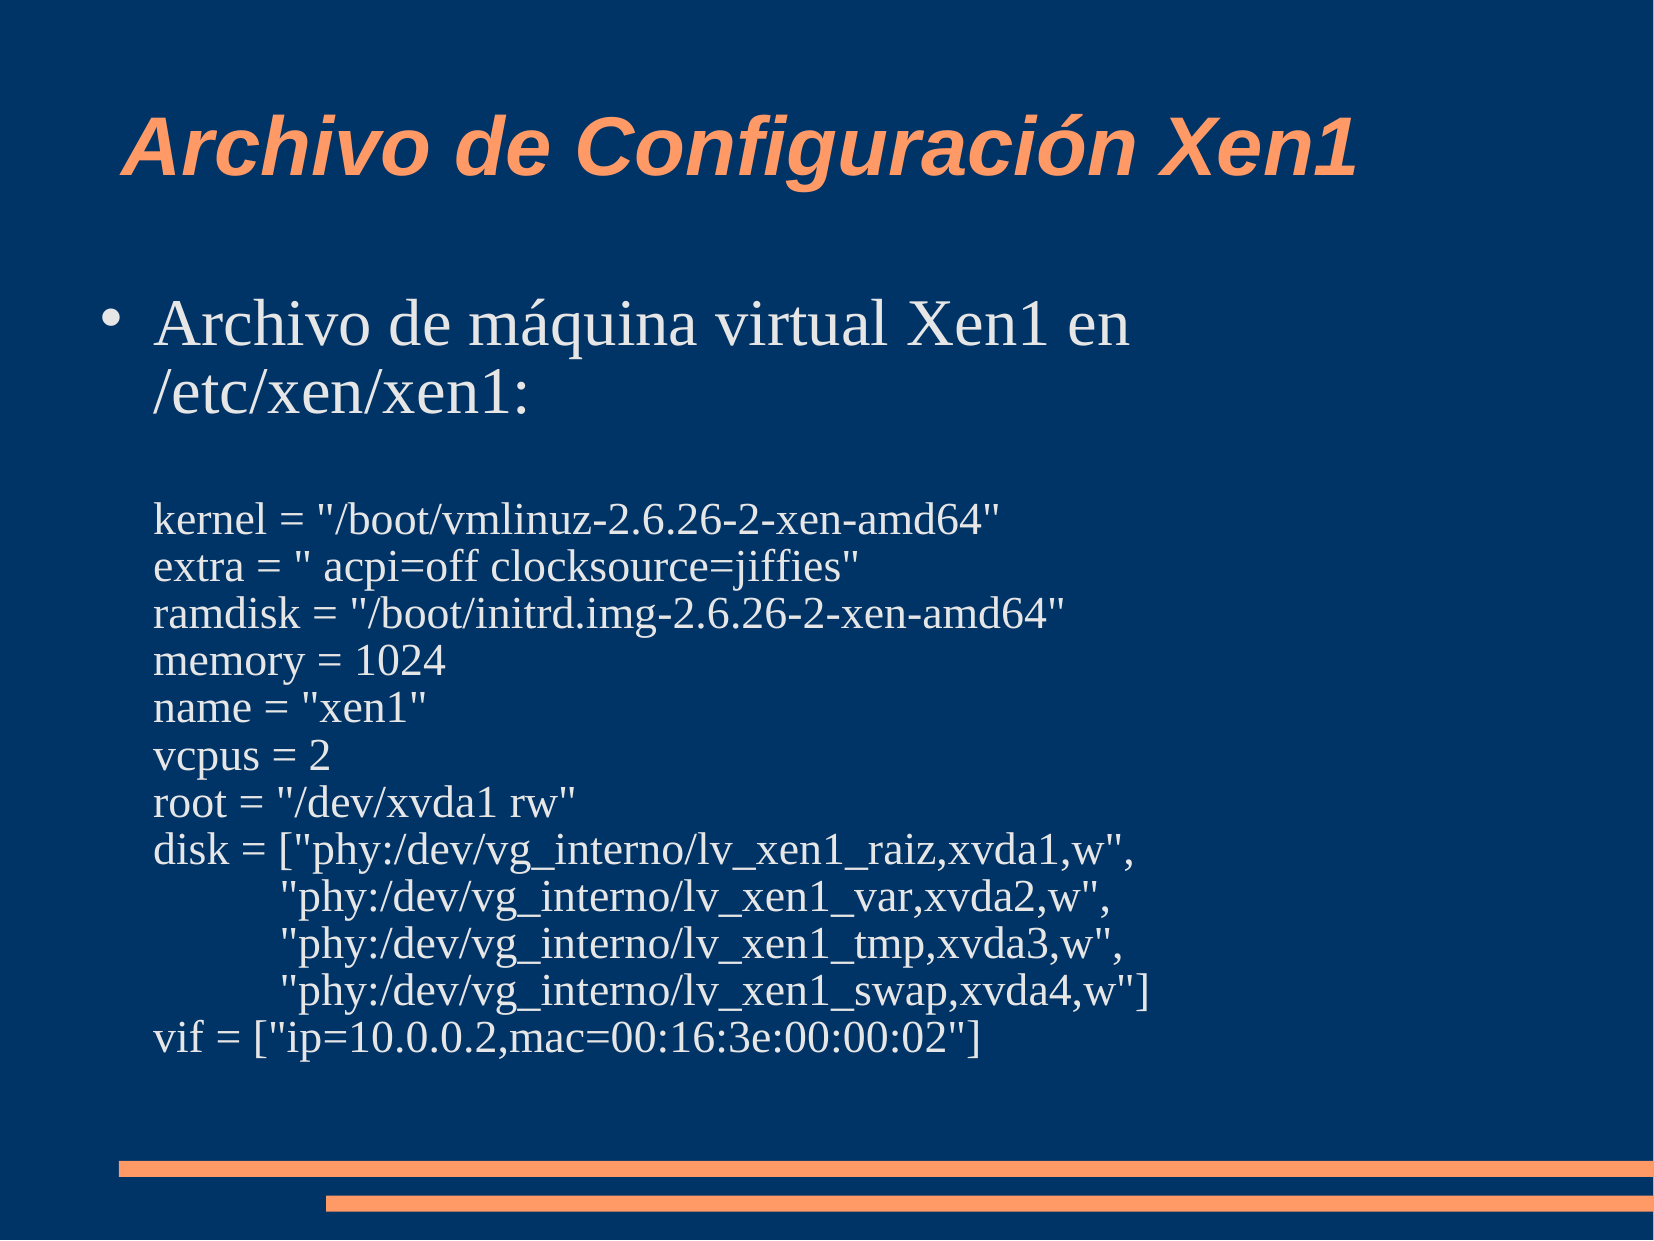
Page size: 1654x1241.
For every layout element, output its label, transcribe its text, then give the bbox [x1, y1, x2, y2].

title Archivo de Configuración Xen1 [121, 46, 1534, 254]
list Archivo de máquina virtual Xen1 en /etc/xen/xen1: kernel = "/boot/vmlinuz-2.6.26-2-xen-amd64" extra = " acpi=off clocksource=jiffies" ramdisk = "/boot/initrd.img-2.6.26-2-xen-amd64" memory = 1024 name = "xen1" vcpus = 2 root = "/dev/xvda1 rw" disk = ["phy:/dev/vg_interno/lv_xen1_raiz,xvda1,w", "phy:/dev/vg_interno/lv_xen1_var,xvda2,w", "phy:/dev/vg_interno/lv_xen1_tmp,xvda3,w", "phy:/dev/vg_interno/lv_xen1_swap,xvda4,w"] vif = ["ip=10.0.0.2,mac=00:16:3e:00:00:02"] [82, 290, 1477, 1122]
